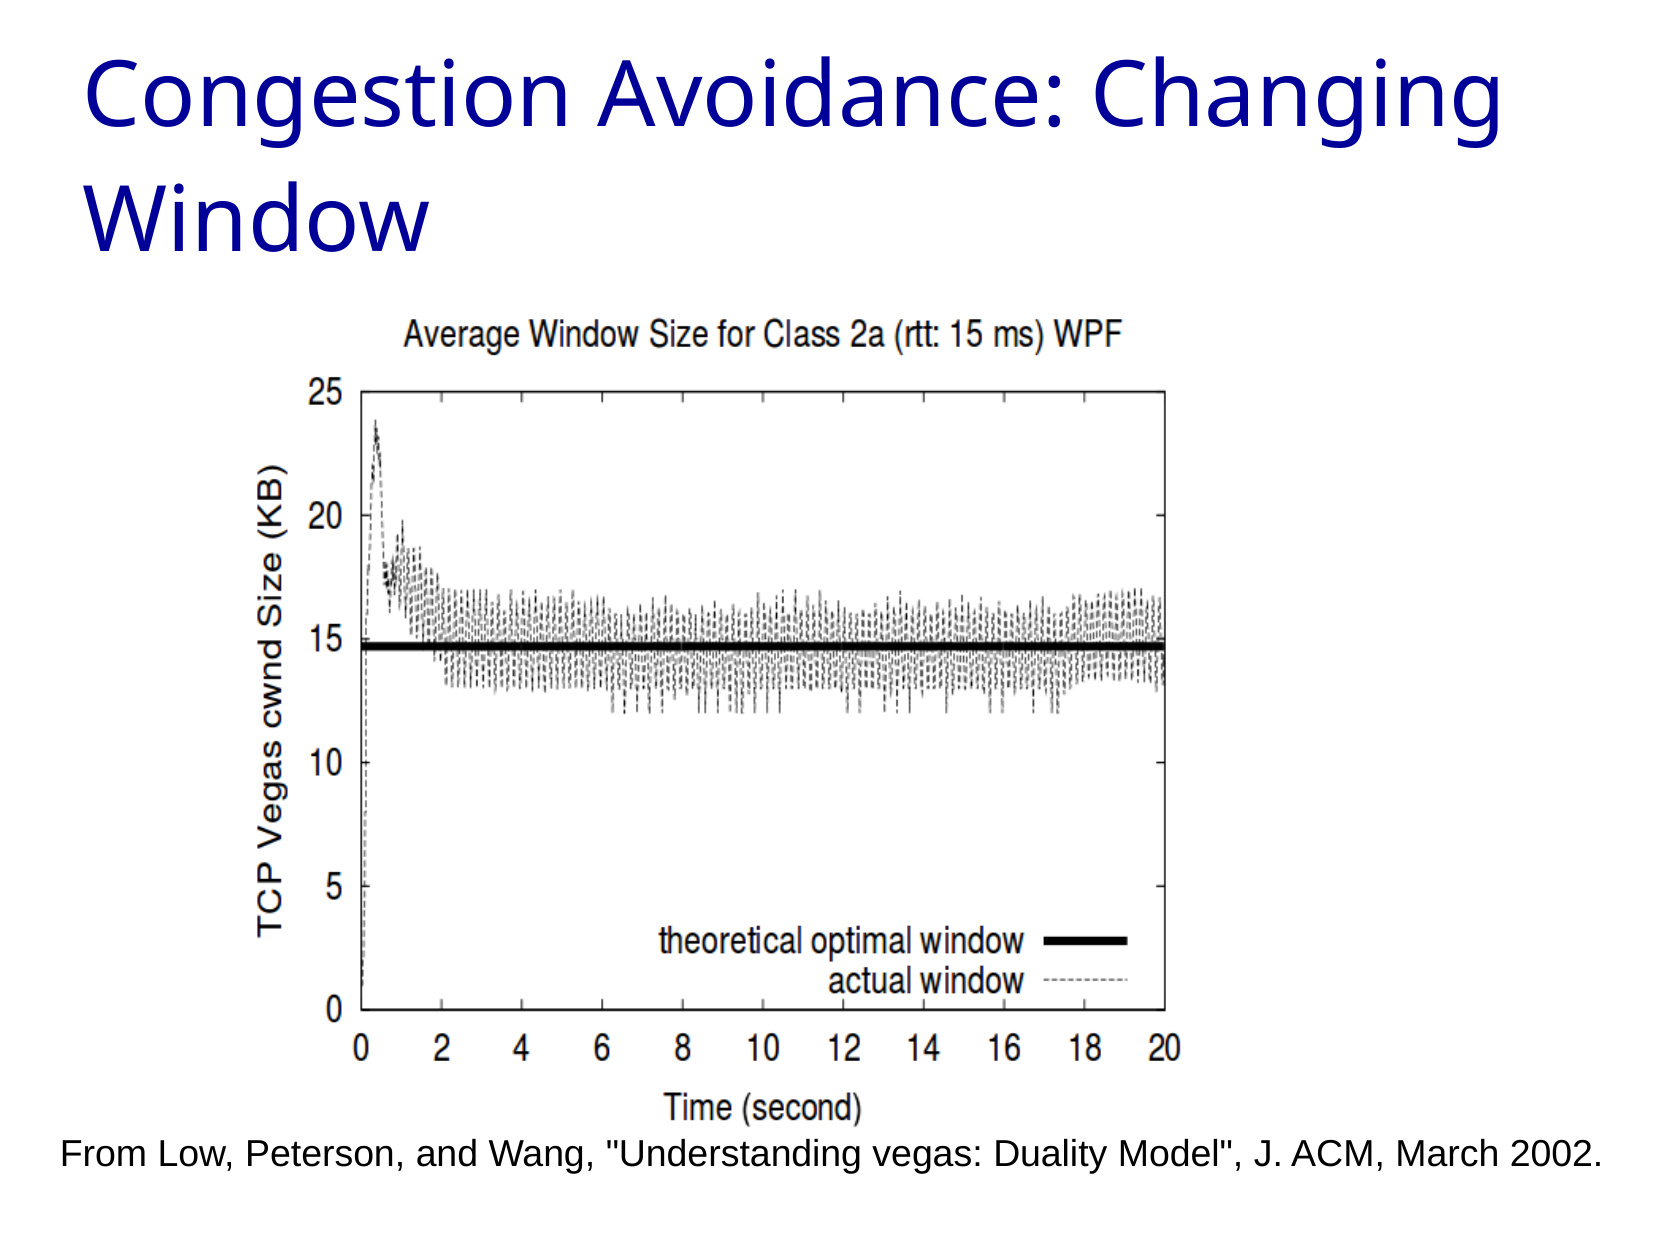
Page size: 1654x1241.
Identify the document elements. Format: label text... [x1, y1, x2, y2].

picture [180, 256, 1231, 1125]
title Congestion Avoidance: Changing Window [82, 49, 1571, 257]
text_box From Low, Peterson, and Wang, "Understanding vegas: Duality Model", J. ACM, March 2002. [45, 1125, 1651, 1186]
